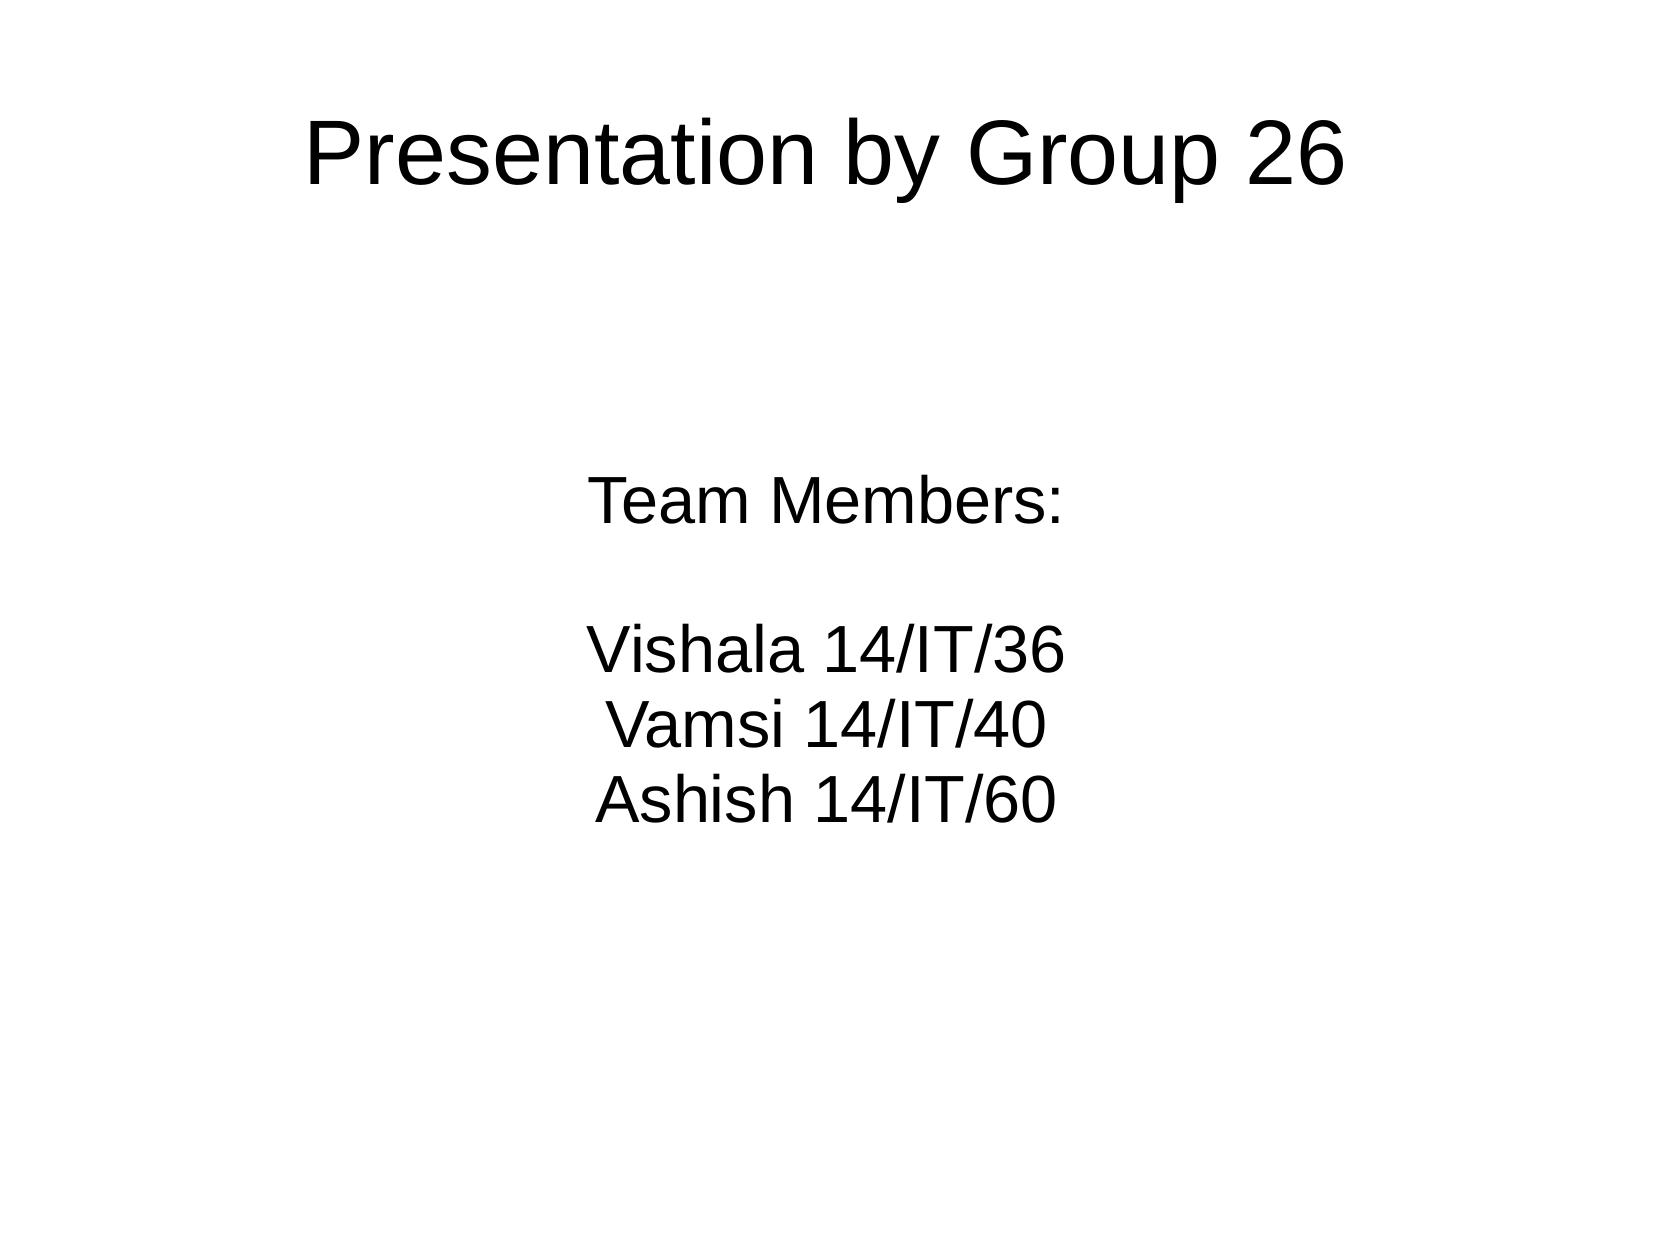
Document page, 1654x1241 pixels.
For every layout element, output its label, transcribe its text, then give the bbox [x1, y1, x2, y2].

title Presentation by Group 26 [82, 49, 1571, 257]
subtitle Team Members: Vishala 14/IT/36 Vamsi 14/IT/40 Ashish 14/IT/60 [82, 290, 1571, 1010]
